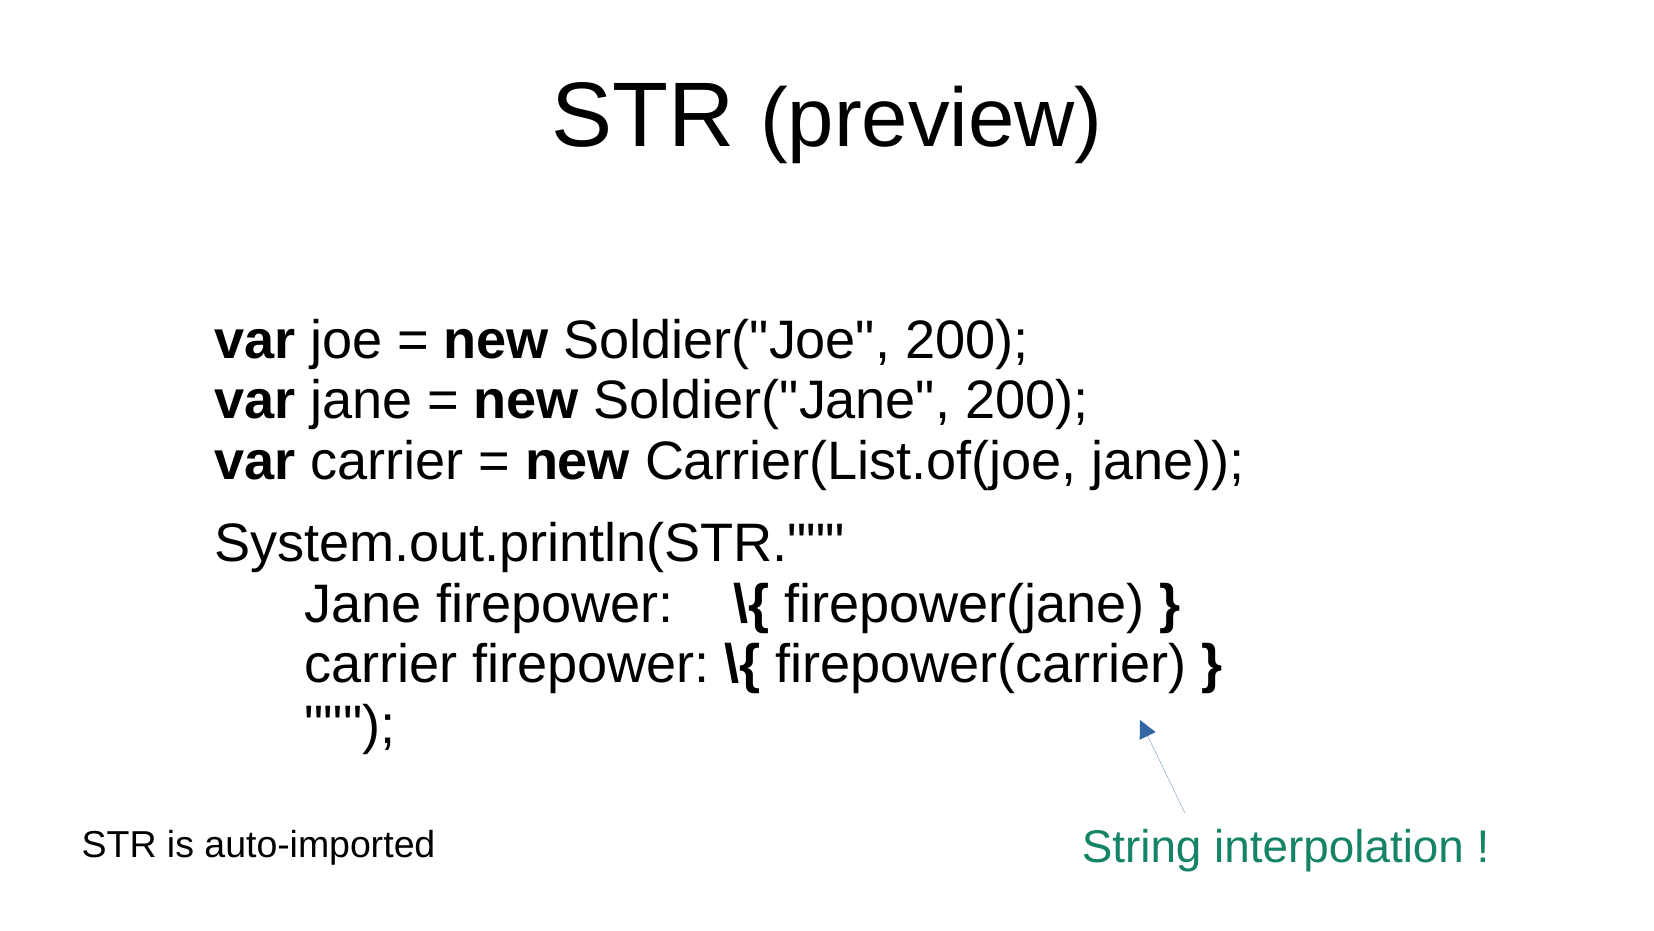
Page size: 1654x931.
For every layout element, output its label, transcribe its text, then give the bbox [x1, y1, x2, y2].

title STR (preview) [82, 37, 1571, 193]
list var joe = new Soldier("Joe", 200); var jane = new Soldier("Jane", 200); var carrier = new Carrier(List.of(joe, jane)); System.out.println(STR.""" Jane firepower: \{ firepower(jane) } carrier firepower: \{ firepower(carrier) } """); [82, 217, 1571, 758]
text_box STR is auto-imported [66, 816, 451, 874]
text_box String interpolation ! [1067, 813, 1505, 880]
